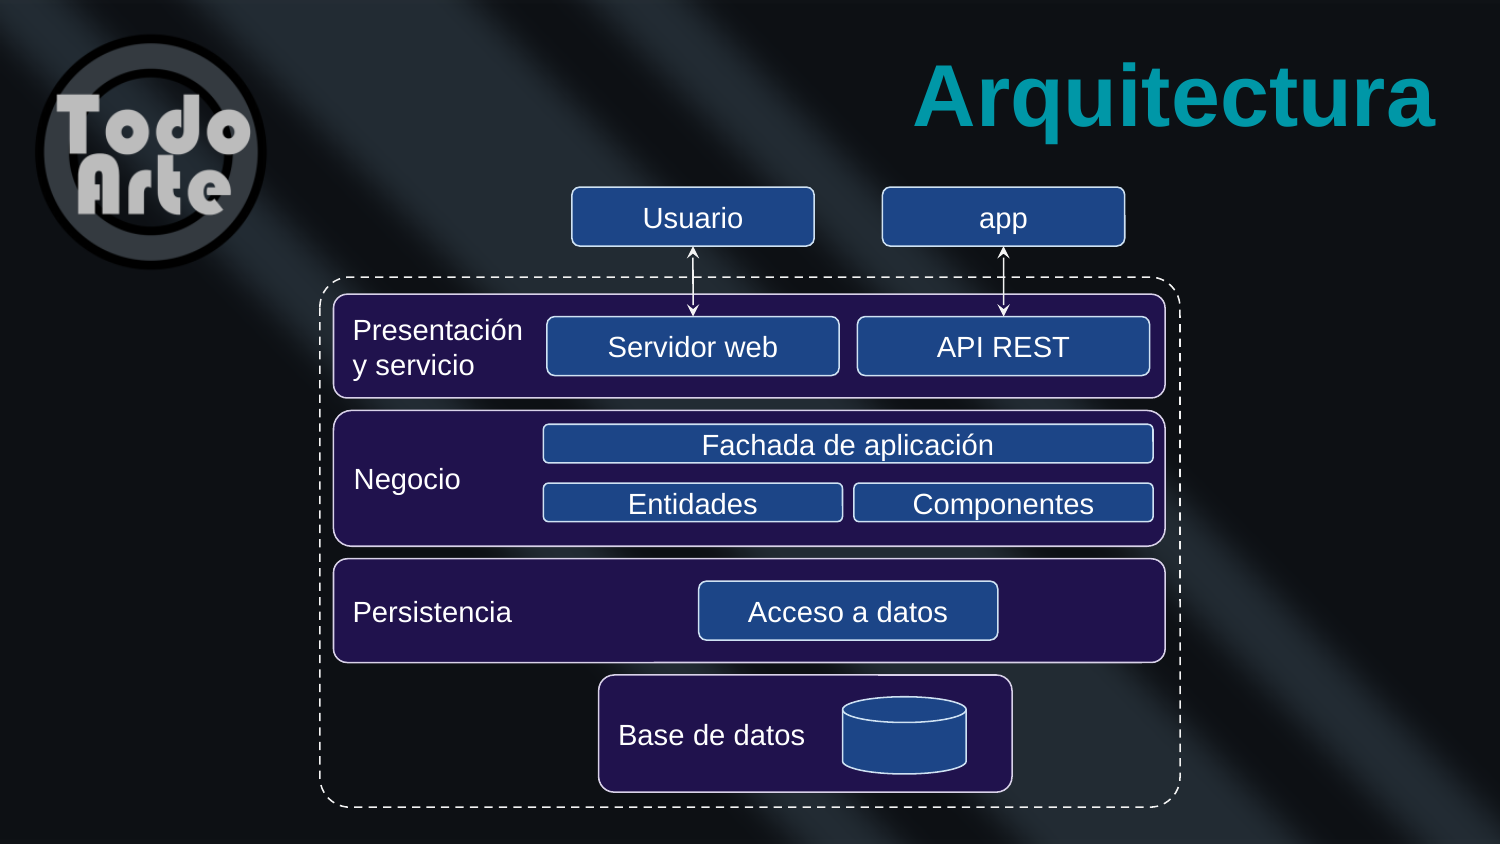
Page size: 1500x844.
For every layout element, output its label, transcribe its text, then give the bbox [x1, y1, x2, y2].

picture [0, 0, 1500, 844]
title Arquitectura [209, 35, 1451, 166]
text_box Presentación y servicio [333, 294, 1166, 398]
text_box Persistencia [333, 558, 1166, 663]
text_box API REST [857, 316, 1150, 376]
text_box [842, 696, 967, 774]
text_box Entidades [543, 483, 843, 522]
text_box Servidor web [546, 316, 840, 376]
text_box Base de datos [598, 674, 1013, 793]
text_box Acceso a datos [698, 581, 998, 641]
text_box Fachada de aplicación [543, 424, 1154, 463]
text_box Usuario [571, 187, 815, 247]
text_box Componentes [853, 483, 1154, 522]
text_box Negocio [333, 410, 1166, 547]
text_box app [882, 187, 1125, 247]
